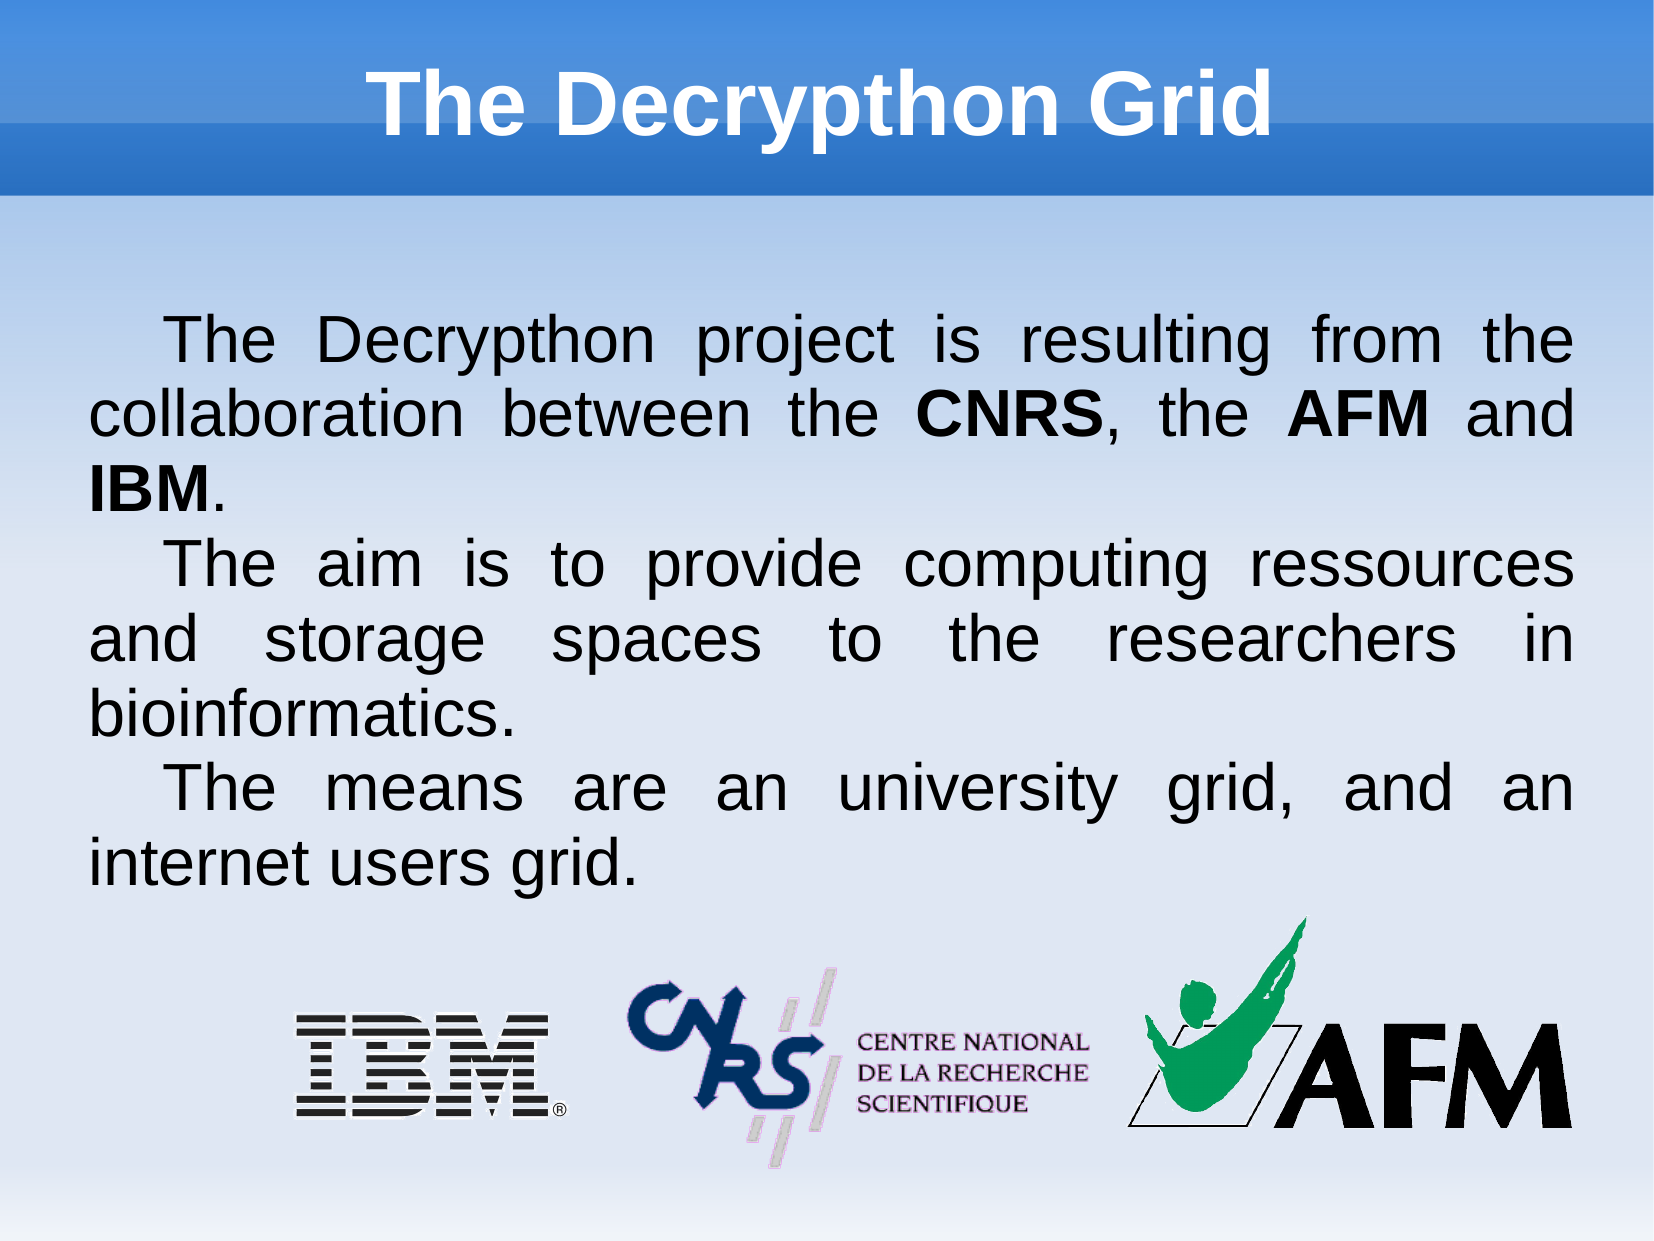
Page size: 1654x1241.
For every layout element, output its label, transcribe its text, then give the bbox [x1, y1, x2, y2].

text_box The Decrypthon project is resulting from the collaboration between the CNRS, the AFM and IBM. The aim is to provide computing ressources and storage spaces to the researchers in bioinformatics. The means are an university grid, and an internet users grid. [88, 236, 1577, 1040]
title The Decrypthon Grid [76, 0, 1565, 208]
picture [0, 0, 1654, 1241]
